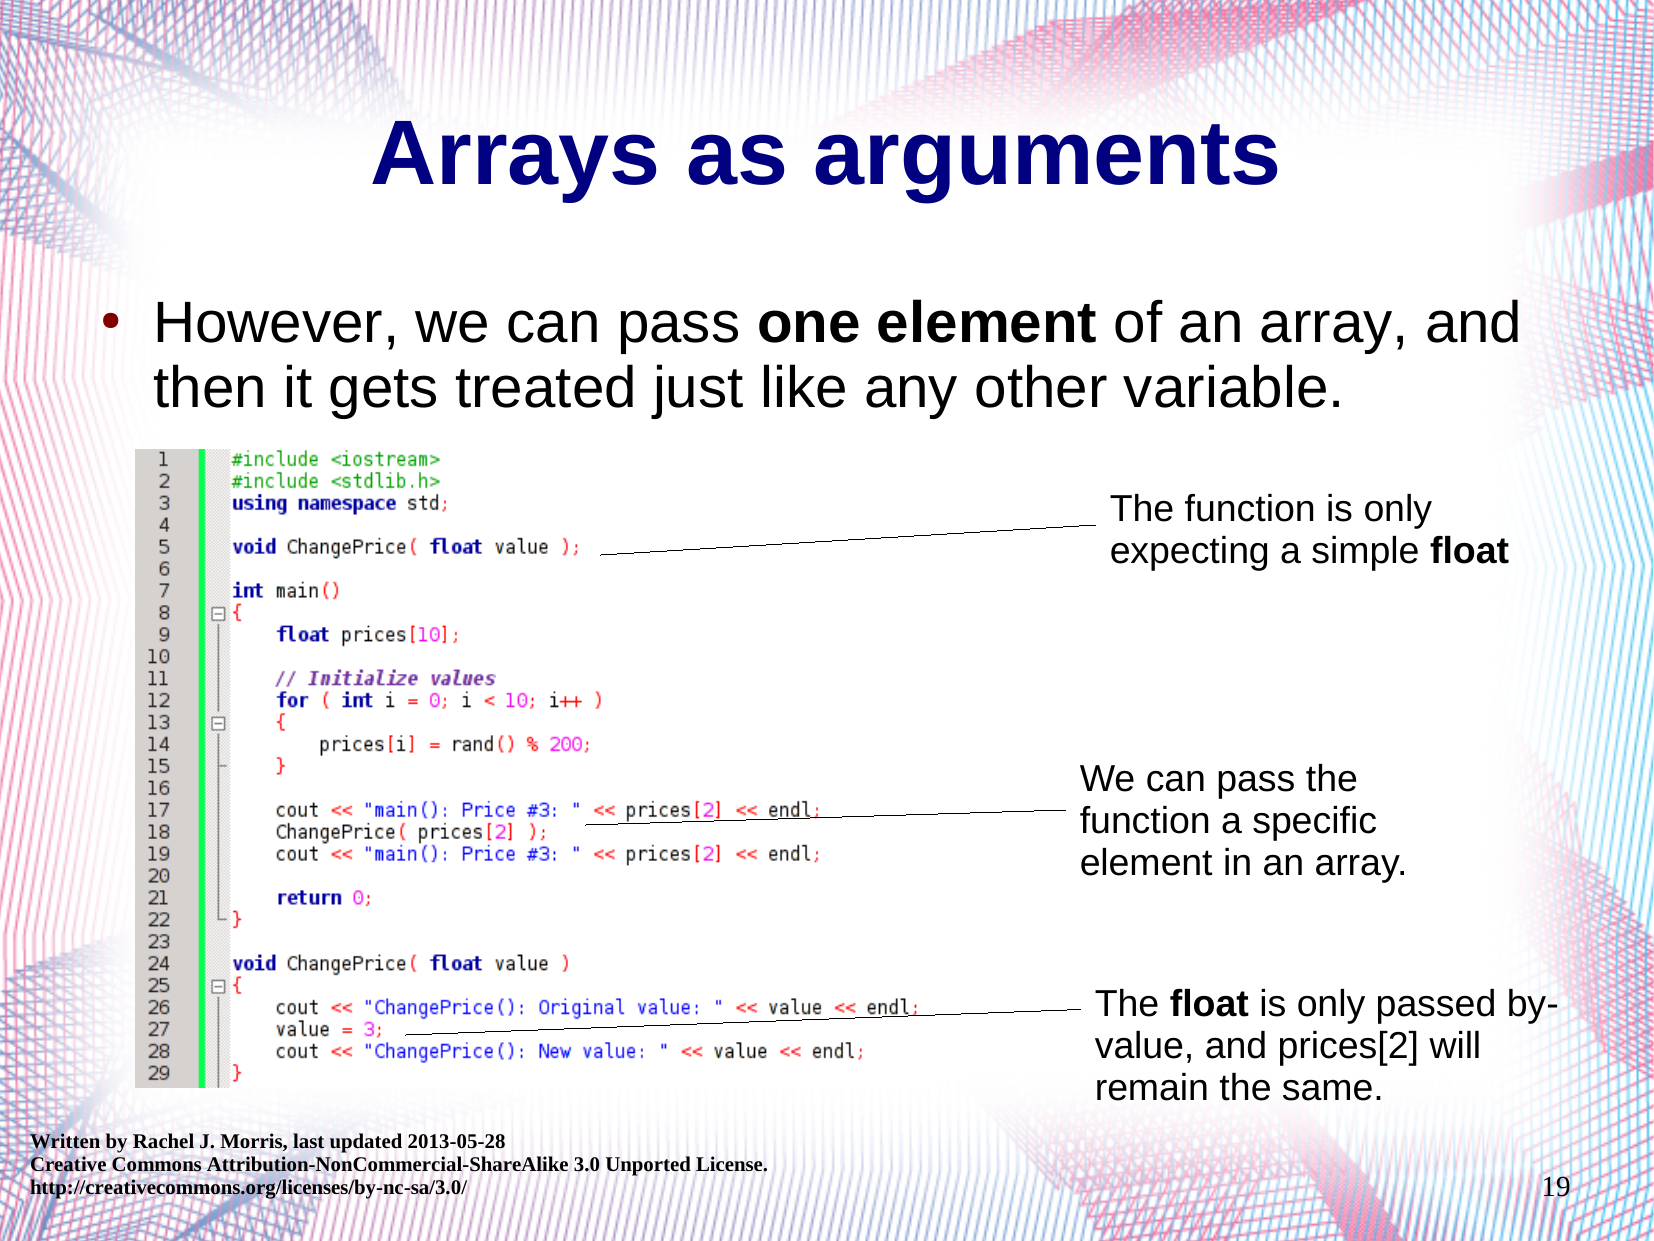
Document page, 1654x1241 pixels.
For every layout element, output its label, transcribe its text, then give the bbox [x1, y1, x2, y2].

text_box The float is only passed by-value, and prices[2] will remain the same. [1080, 975, 1591, 1116]
title Arrays as arguments [82, 49, 1571, 257]
text_box The function is only expecting a simple float [1095, 480, 1531, 579]
picture [0, 0, 1654, 1241]
text_box We can pass the function a specific element in an array. [1065, 750, 1501, 891]
list However, we can pass one element of an array, and then it gets treated just like any other variable. [82, 290, 1571, 1010]
